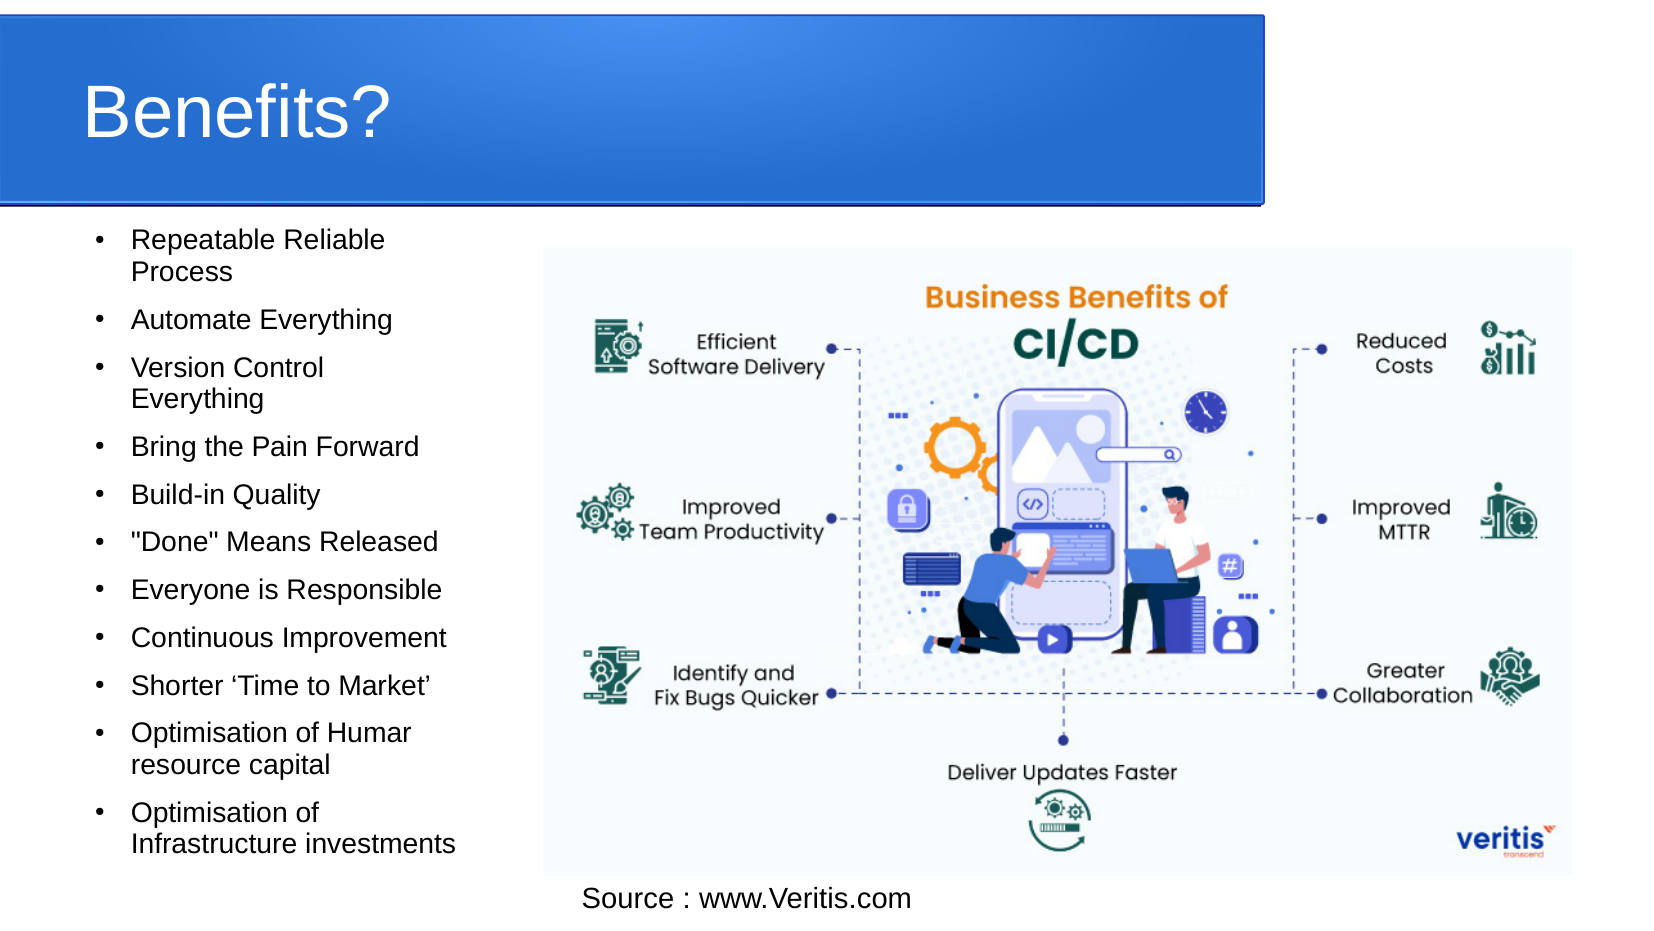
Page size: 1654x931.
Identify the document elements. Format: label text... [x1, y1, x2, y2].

title Benefits? [82, 35, 1235, 189]
picture [543, 247, 1572, 876]
list Repeatable Reliable Process Automate Everything Version Control Everything Bring the Pain Forward Build-in Quality "Done" Means Released Everyone is Responsible Continuous Improvement Shorter ‘Time to Market’ Optimisation of Humar resource capital Optimisation of Infrastructure investments [82, 224, 461, 886]
text_box Source : www.Veritis.com [566, 875, 1382, 923]
